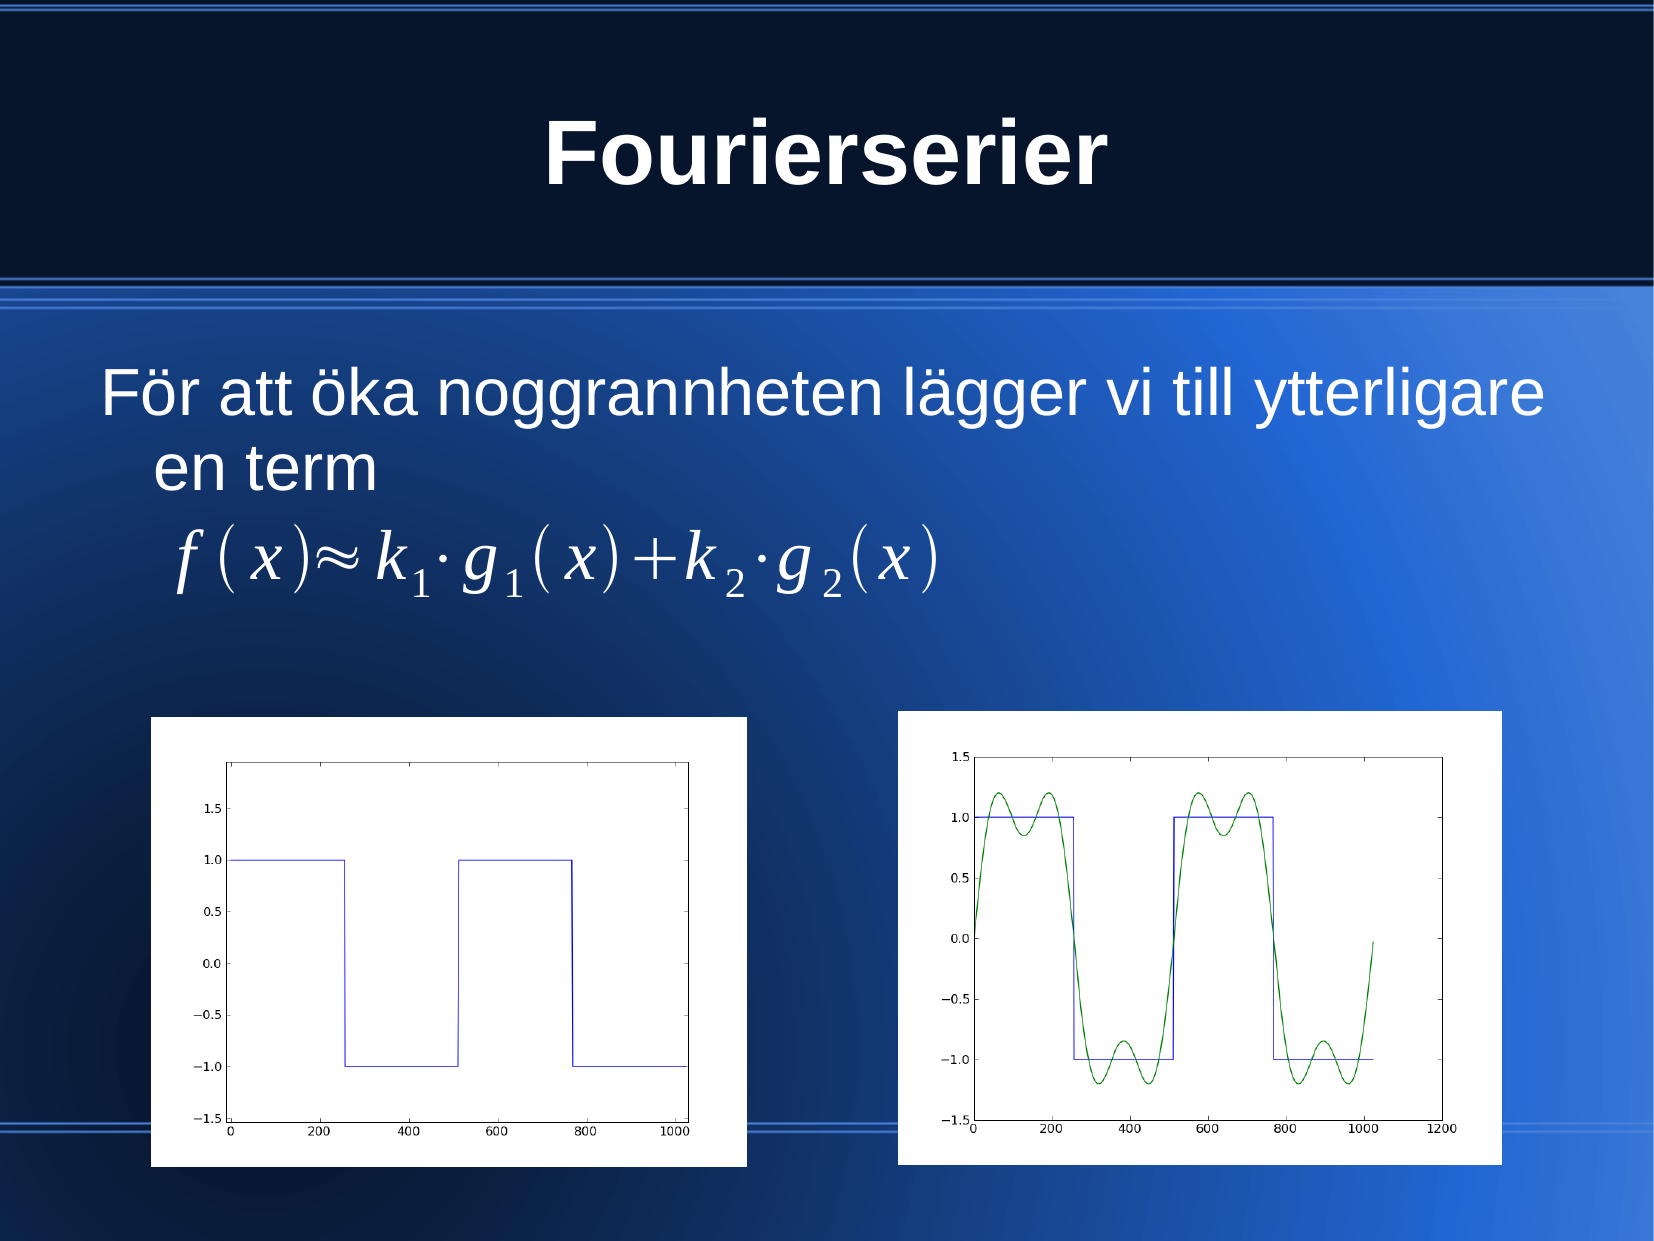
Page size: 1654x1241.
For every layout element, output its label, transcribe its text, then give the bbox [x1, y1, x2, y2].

chart [140, 517, 959, 606]
list För att öka noggrannheten lägger vi till ytterligare en term [82, 355, 1571, 1137]
picture [0, 0, 1654, 1241]
title Fourierserier [82, 49, 1571, 257]
